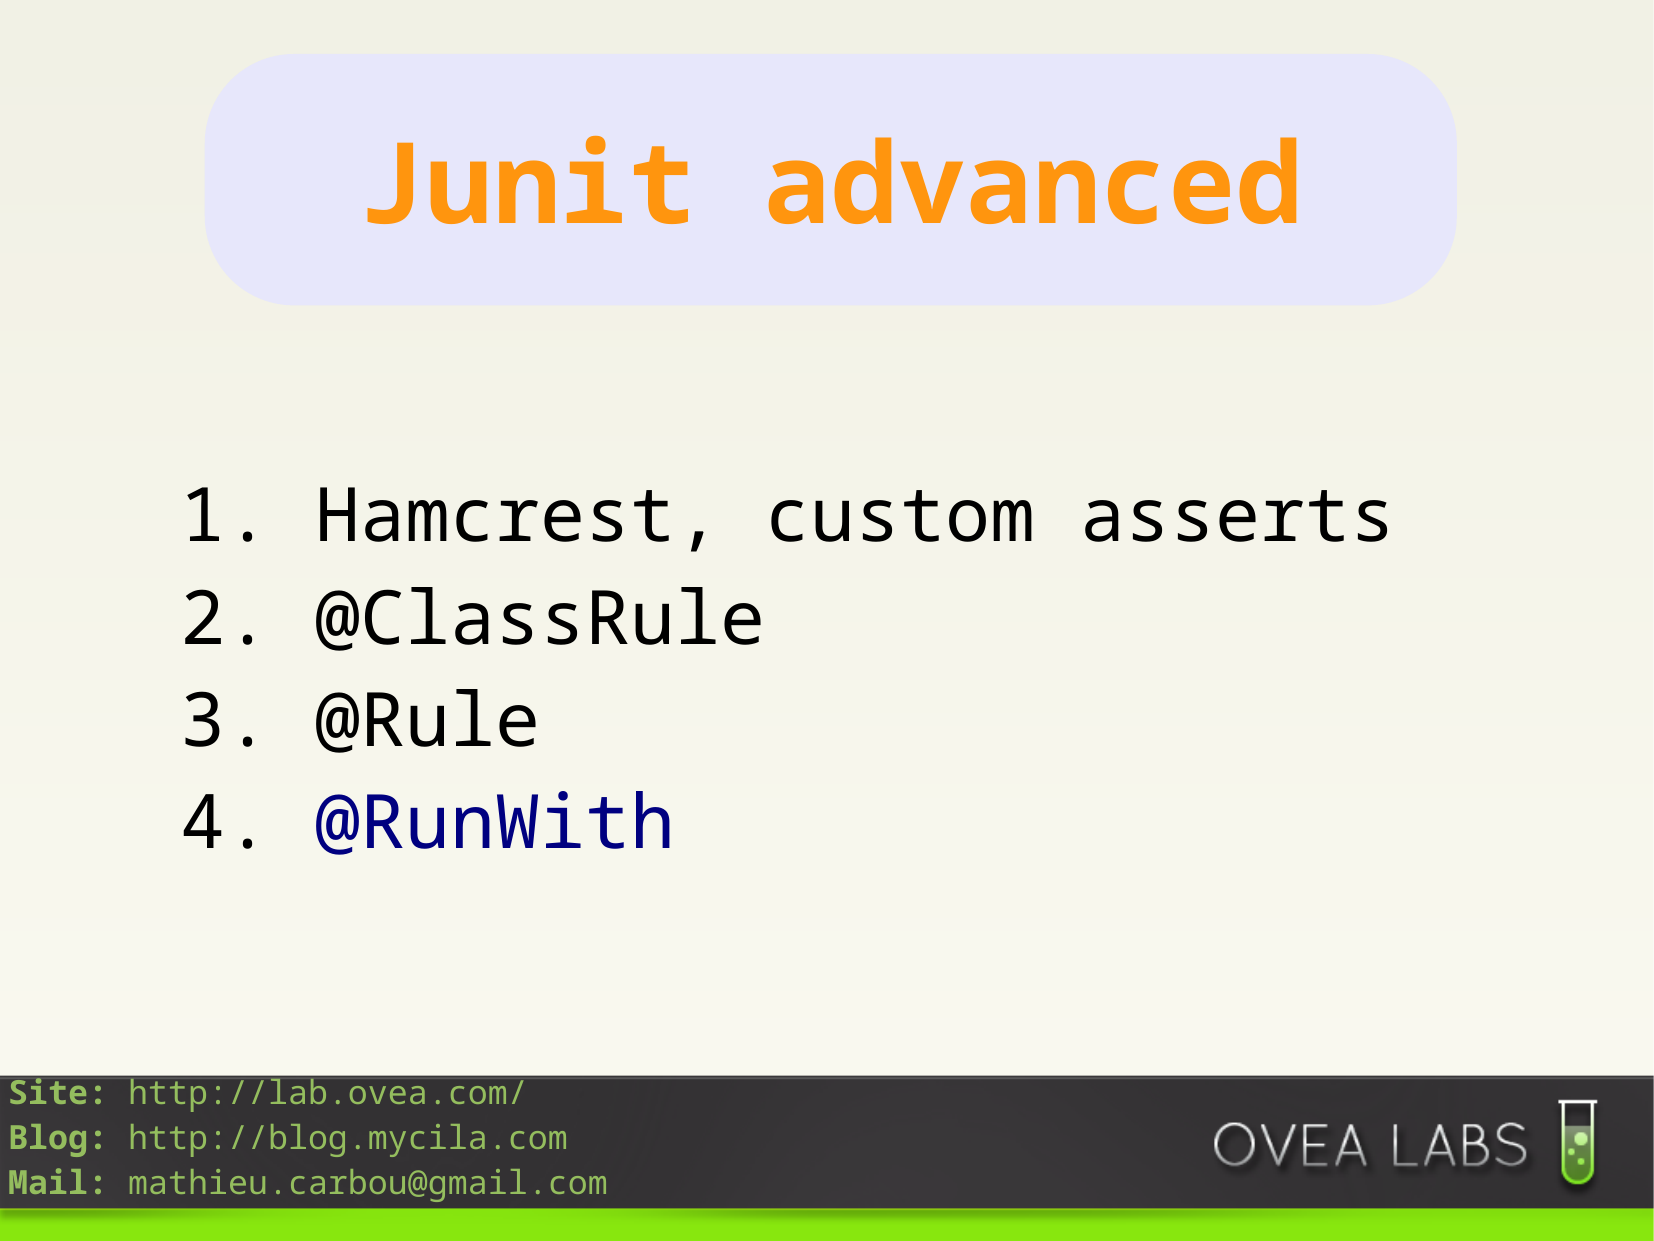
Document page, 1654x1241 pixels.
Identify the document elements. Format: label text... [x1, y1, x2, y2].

text_box Junit advanced [204, 53, 1457, 306]
text_box Hamcrest, custom asserts @ClassRule @Rule @RunWith [165, 454, 1517, 976]
picture [0, 0, 1654, 1241]
